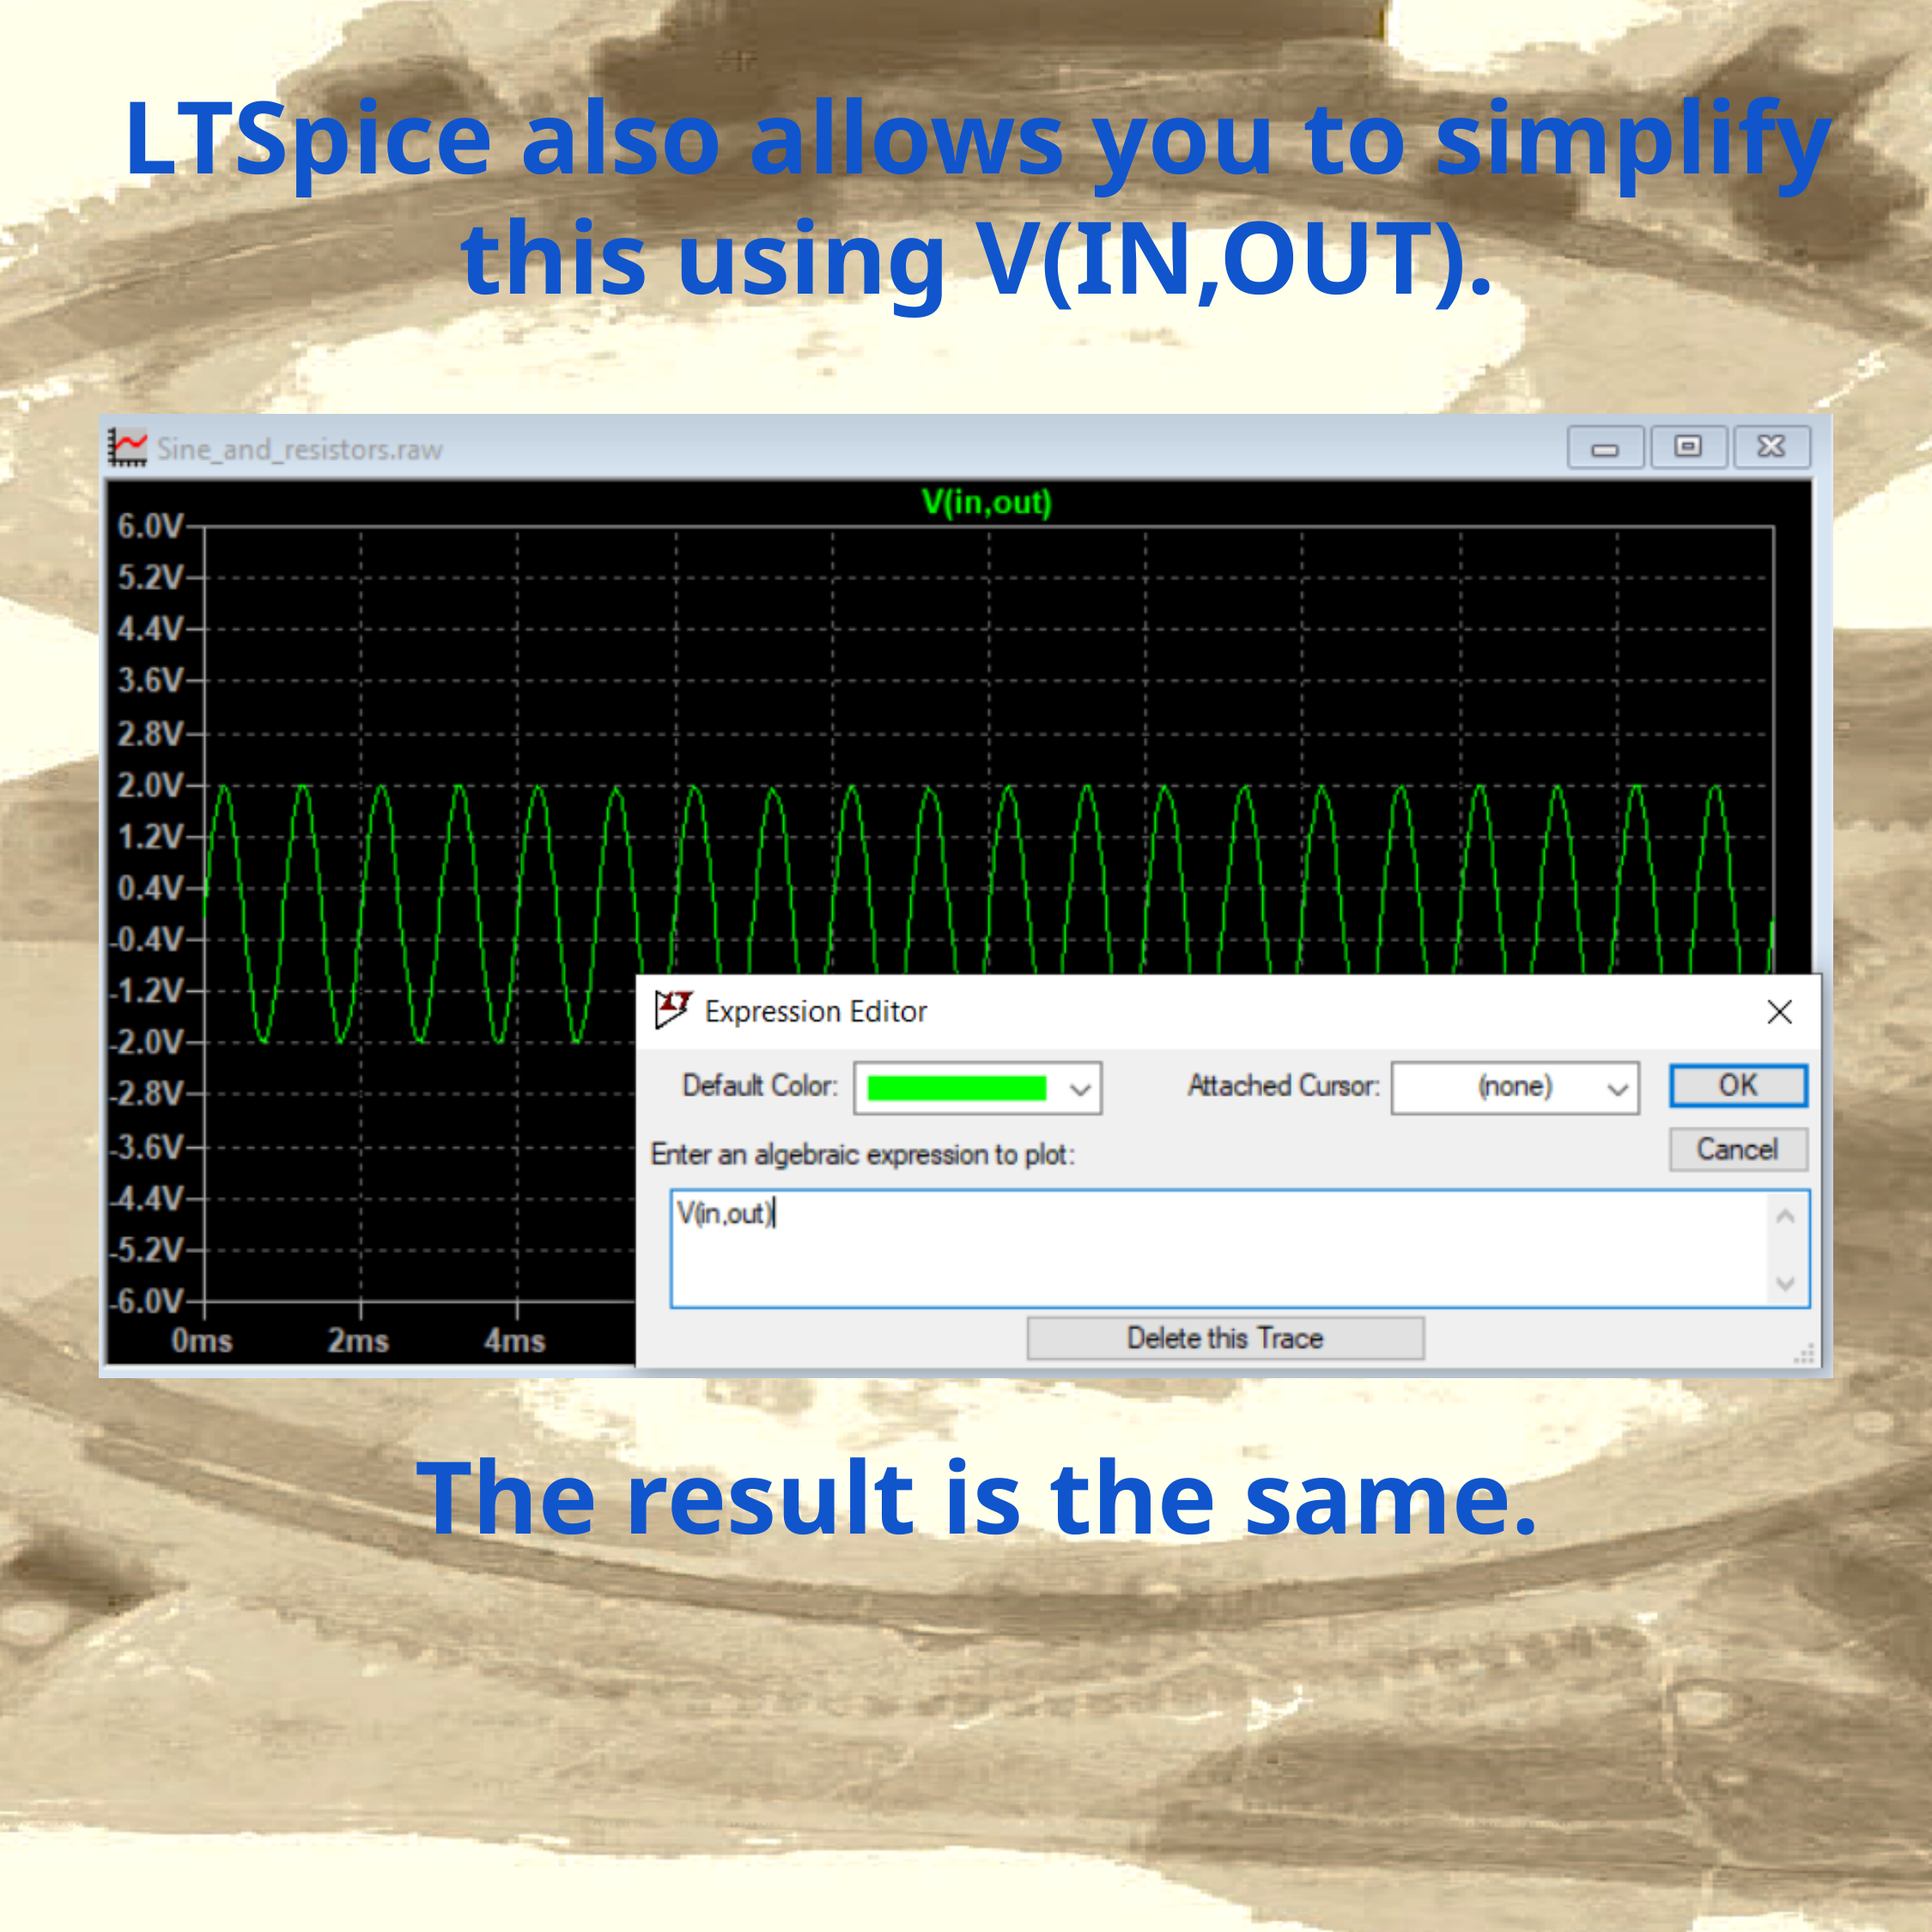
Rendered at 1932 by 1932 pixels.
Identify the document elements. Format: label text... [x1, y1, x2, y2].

text_box LTSpice also allows you to simplify this using V(IN,OUT). [71, 60, 1884, 372]
text_box The result is the same. [71, 1421, 1884, 1758]
picture [0, 0, 1932, 1932]
